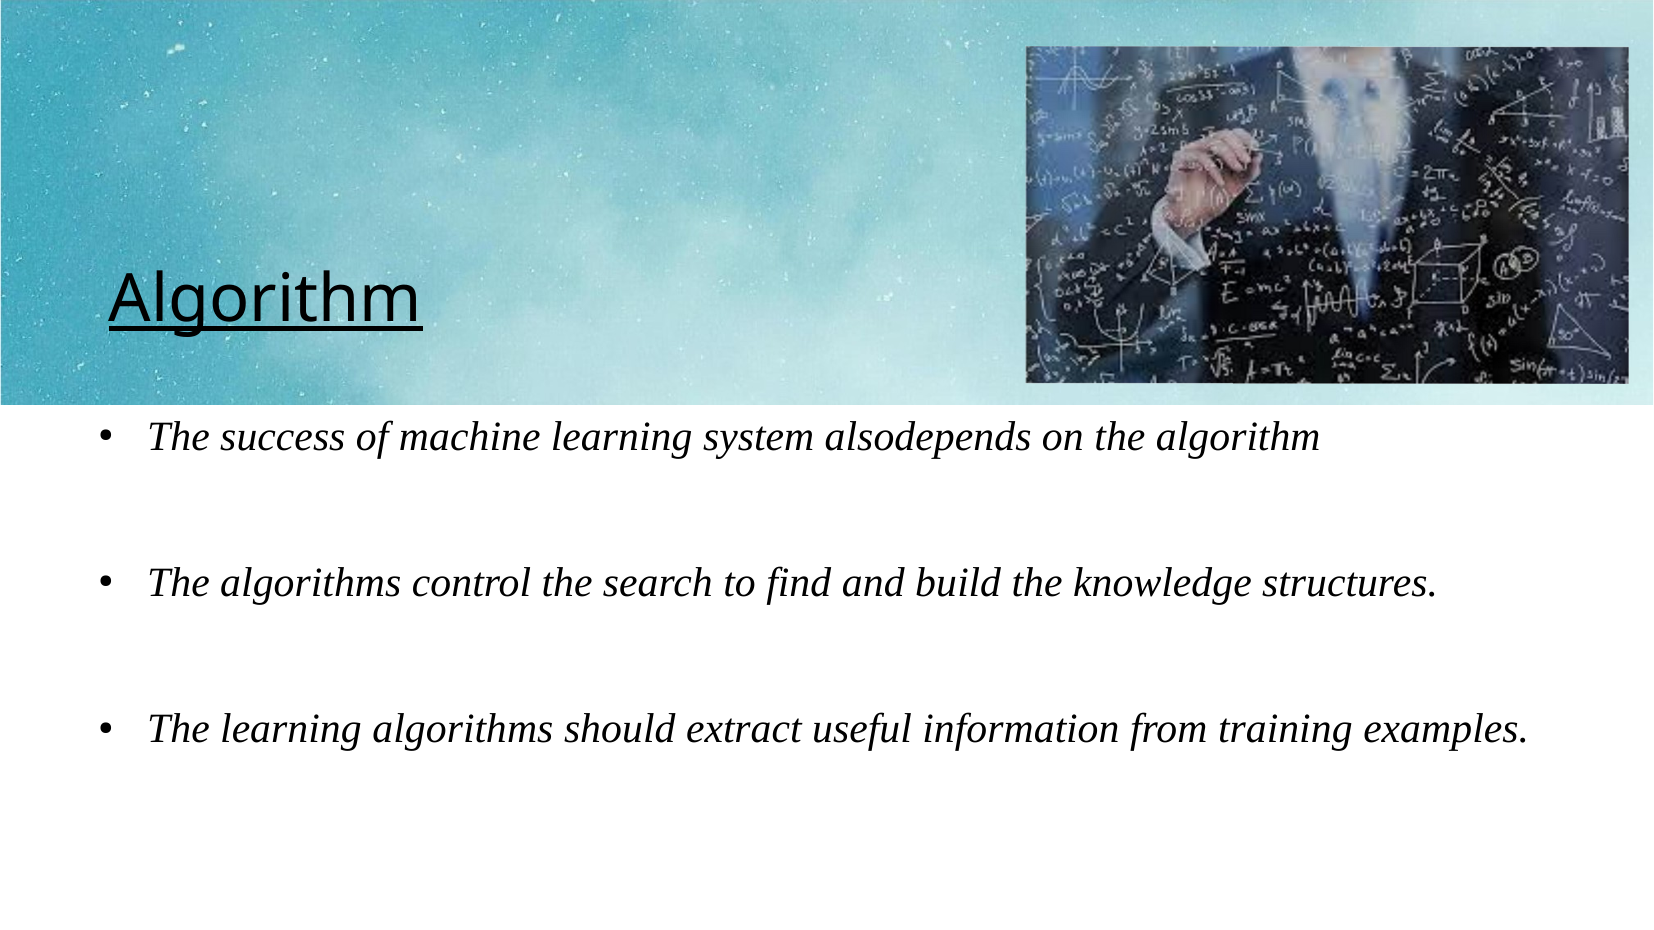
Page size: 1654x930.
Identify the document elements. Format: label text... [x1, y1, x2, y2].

list The success of machine learning system alsodepends on the algorithm The algorithms control the search to find and build the knowledge structures. The learning algorithms should extract useful information from training examples. [82, 701, 1571, 757]
title Algorithm [0, 323, 739, 335]
picture [2, 1, 1653, 405]
